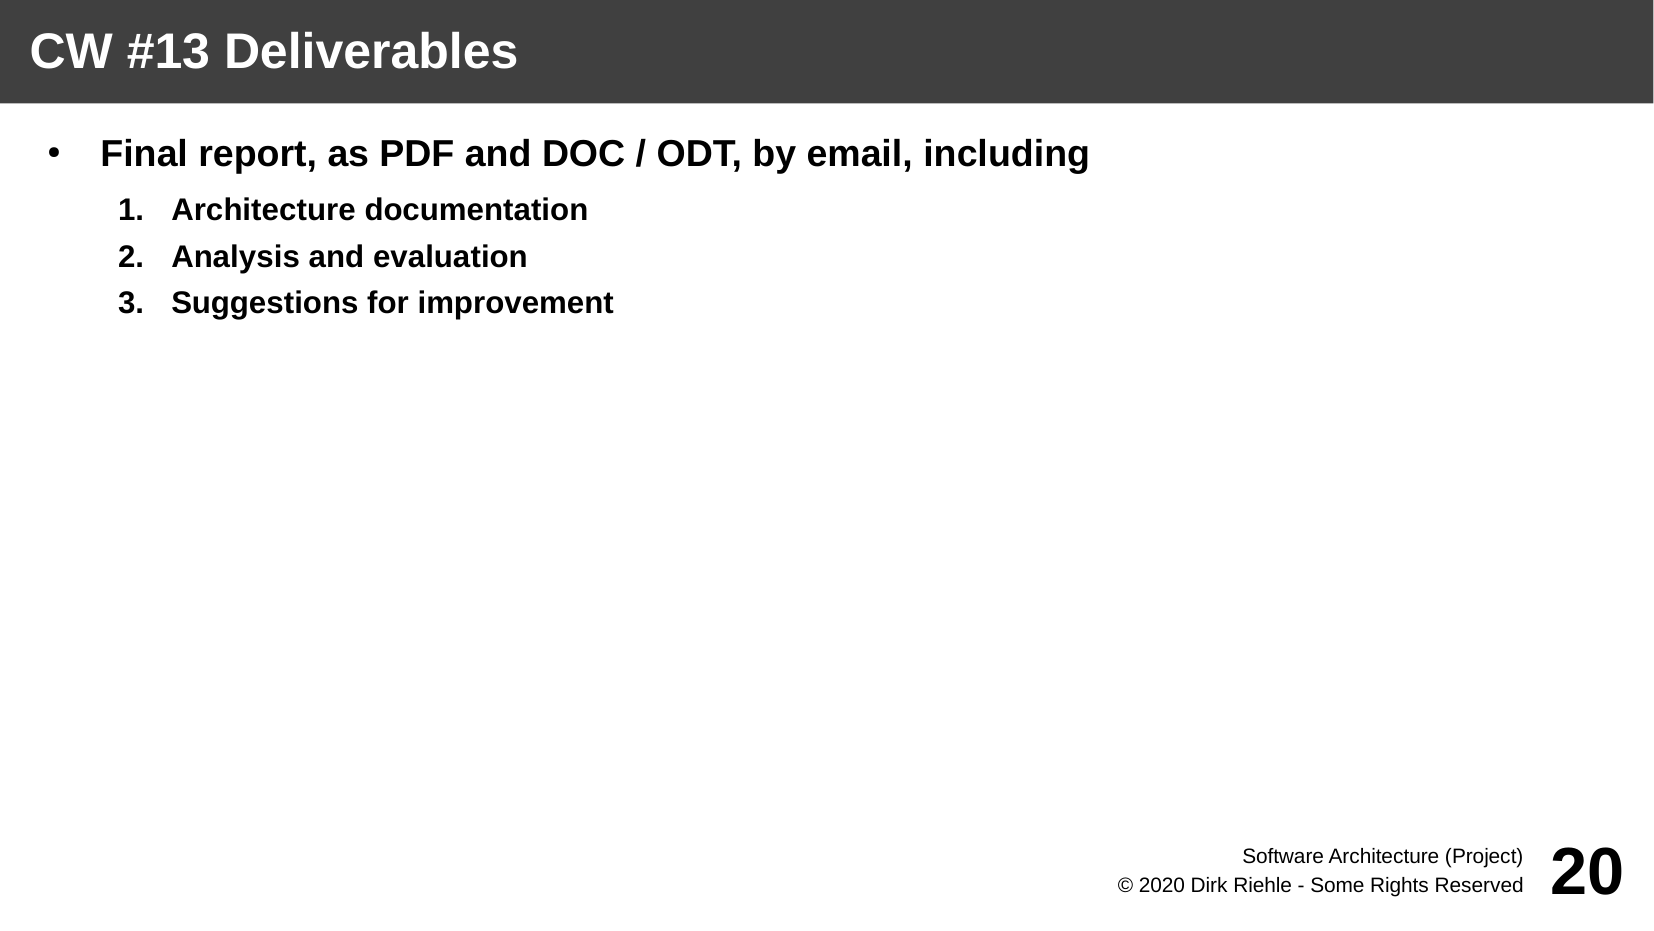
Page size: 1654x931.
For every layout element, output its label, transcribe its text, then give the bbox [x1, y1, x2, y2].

title CW #13 Deliverables [0, 0, 1654, 104]
list Final report, as PDF and DOC / ODT, by email, including Architecture documentation Analysis and evaluation Suggestions for improvement [29, 132, 1625, 813]
